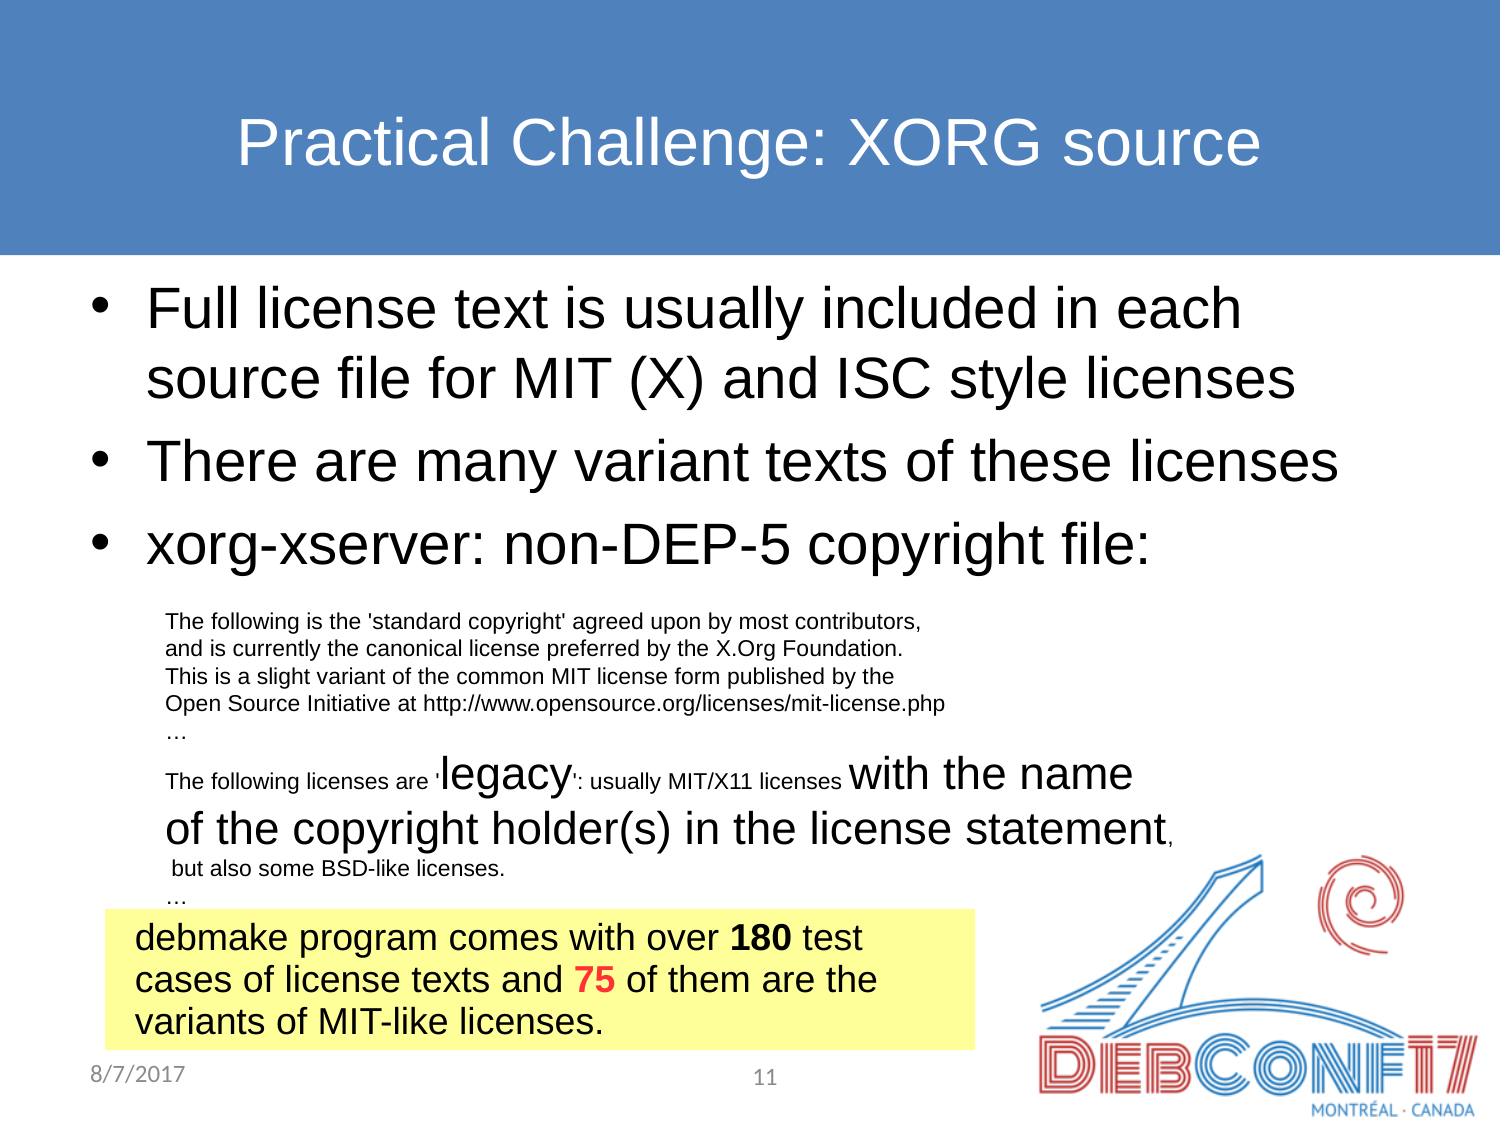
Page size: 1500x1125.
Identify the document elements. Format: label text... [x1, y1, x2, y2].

title Practical Challenge: XORG source [75, 45, 1425, 233]
text_box debmake program comes with over 180 test cases of license texts and 75 of them are the variants of MIT-like licenses. [105, 909, 976, 1051]
slide_number 8/7/2017 [75, 1042, 425, 1103]
slide_number 19 [442, 1051, 793, 1106]
picture [999, 806, 1500, 1125]
list Full license text is usually included in each source file for MIT (X) and ISC style licenses There are many variant texts of these licenses xorg-xserver: non-DEP-5 copyright file: The following is the 'standard copyright' agreed upon by most contributors, and is currently the canonical license preferred by the X.Org Foundation. This is a slight variant of the common MIT license form published by the Open Source Initiative at http://www.opensource.org/licenses/mit-license.php … The following licenses are 'legacy': usually MIT/X11 licenses with the name of the copyright holder(s) in the license statement, but also some BSD-like licenses. … [75, 262, 1425, 1005]
